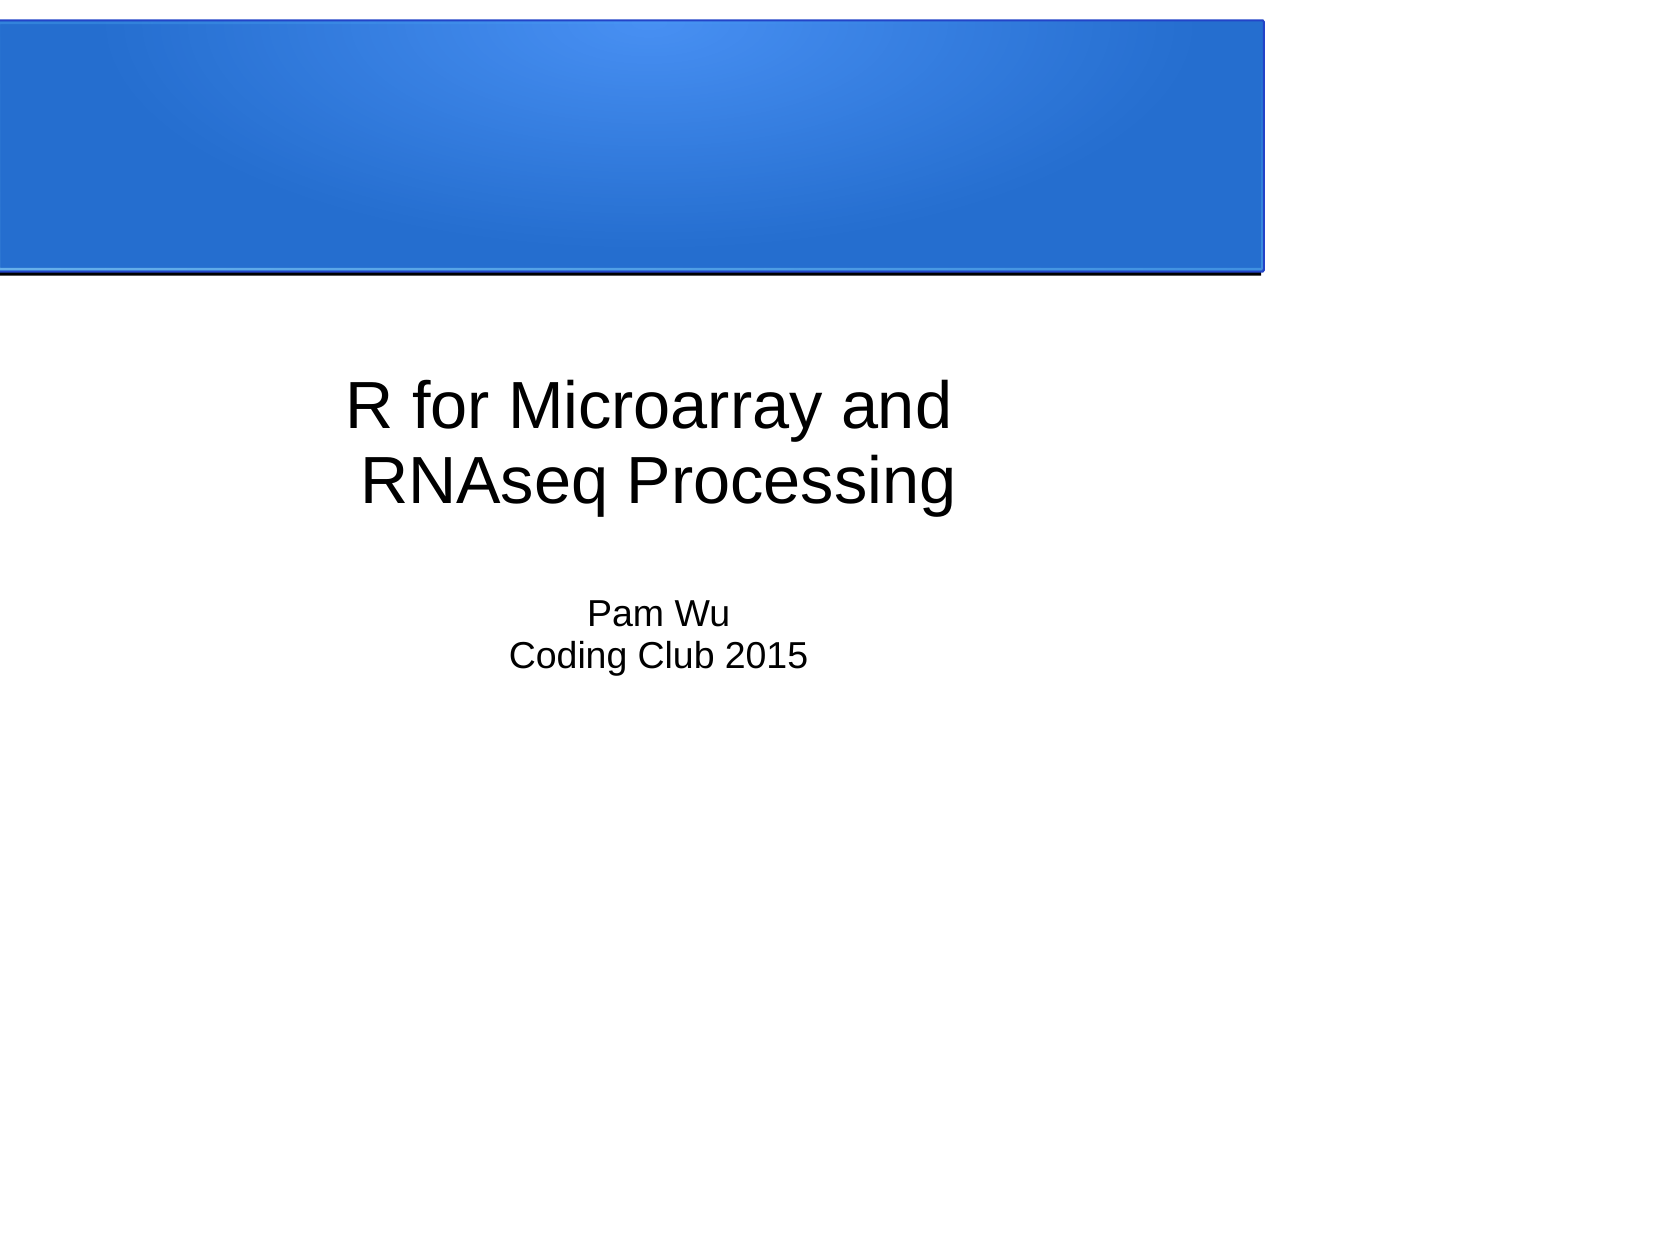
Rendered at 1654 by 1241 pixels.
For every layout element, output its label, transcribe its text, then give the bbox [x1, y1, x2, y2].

subtitle R for Microarray and RNAseq Processing Pam Wu Coding Club 2015 [82, 47, 1235, 997]
